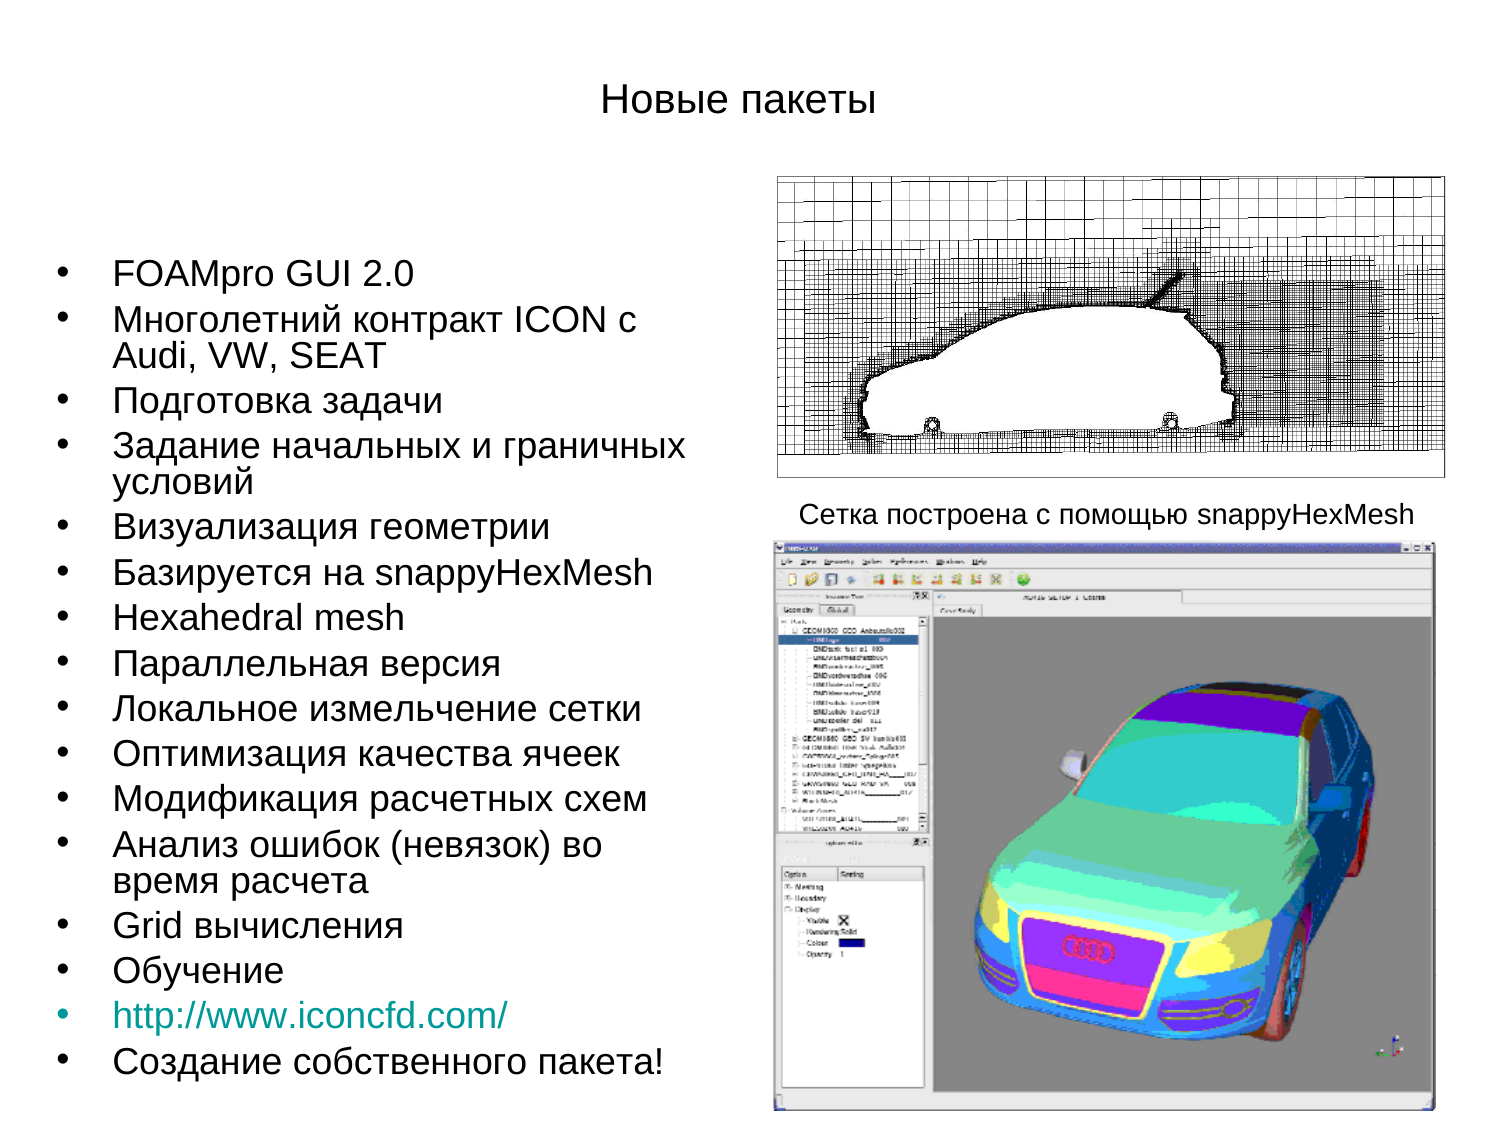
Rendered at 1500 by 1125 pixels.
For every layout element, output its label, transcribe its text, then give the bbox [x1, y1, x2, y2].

picture [773, 172, 1447, 480]
text_box [773, 540, 1436, 1111]
text_box Сетка построена с помощью snappyHexMesh [783, 487, 1430, 539]
title Новые пакеты [75, 45, 1426, 149]
list FOAMpro GUI 2.0 Многолетний контракт ICON с Audi, VW, SEAT Подготовка задачи Задание начальных и граничных условий Визуализация геометрии Базируется на snappyHexMesh Hexahedral mesh Параллельная версия Локальное измельчение сетки Оптимизация качества ячеек Модификация расчетных схем Анализ ошибок (невязок) во время расчета Grid вычисления Обучение http://www.iconcfd.com/ Создание собственного пакета! [41, 196, 704, 1095]
